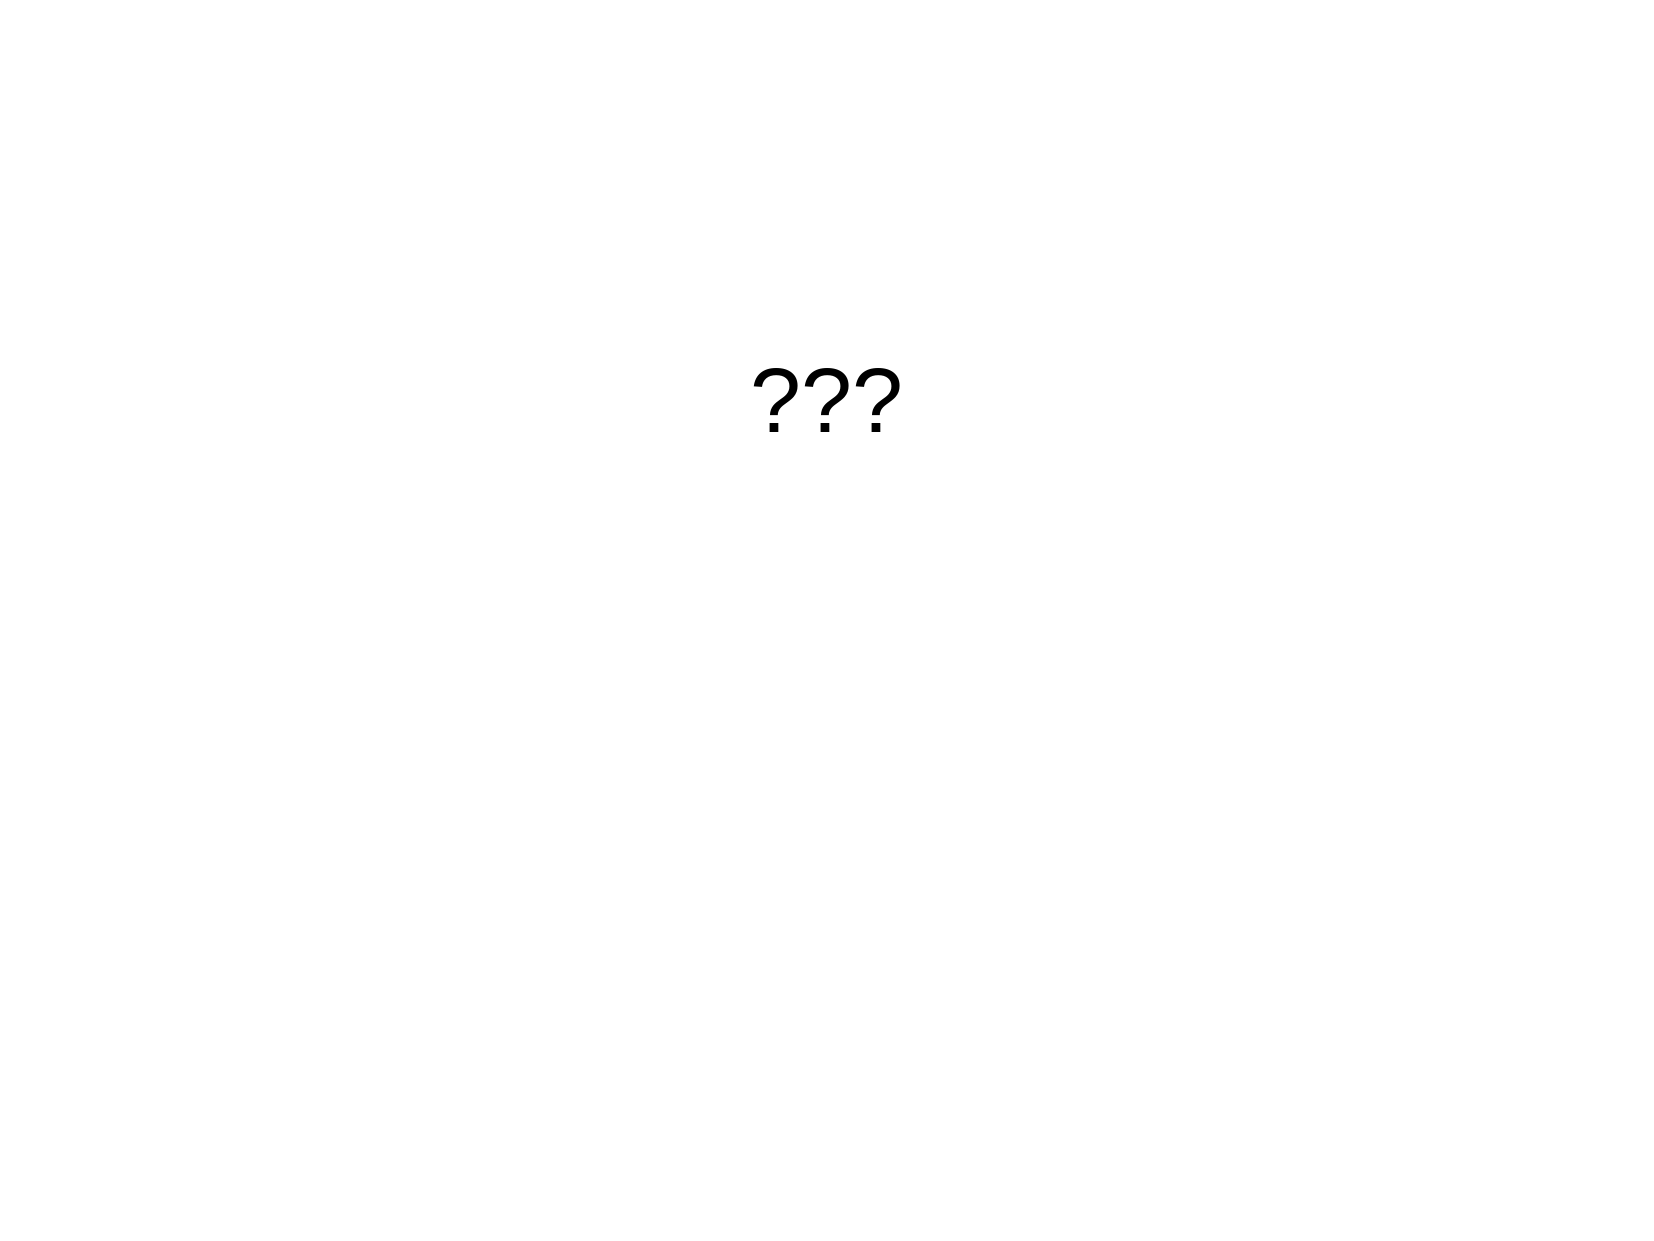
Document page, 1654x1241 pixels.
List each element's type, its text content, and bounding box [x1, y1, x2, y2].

title ??? [82, 304, 1571, 498]
